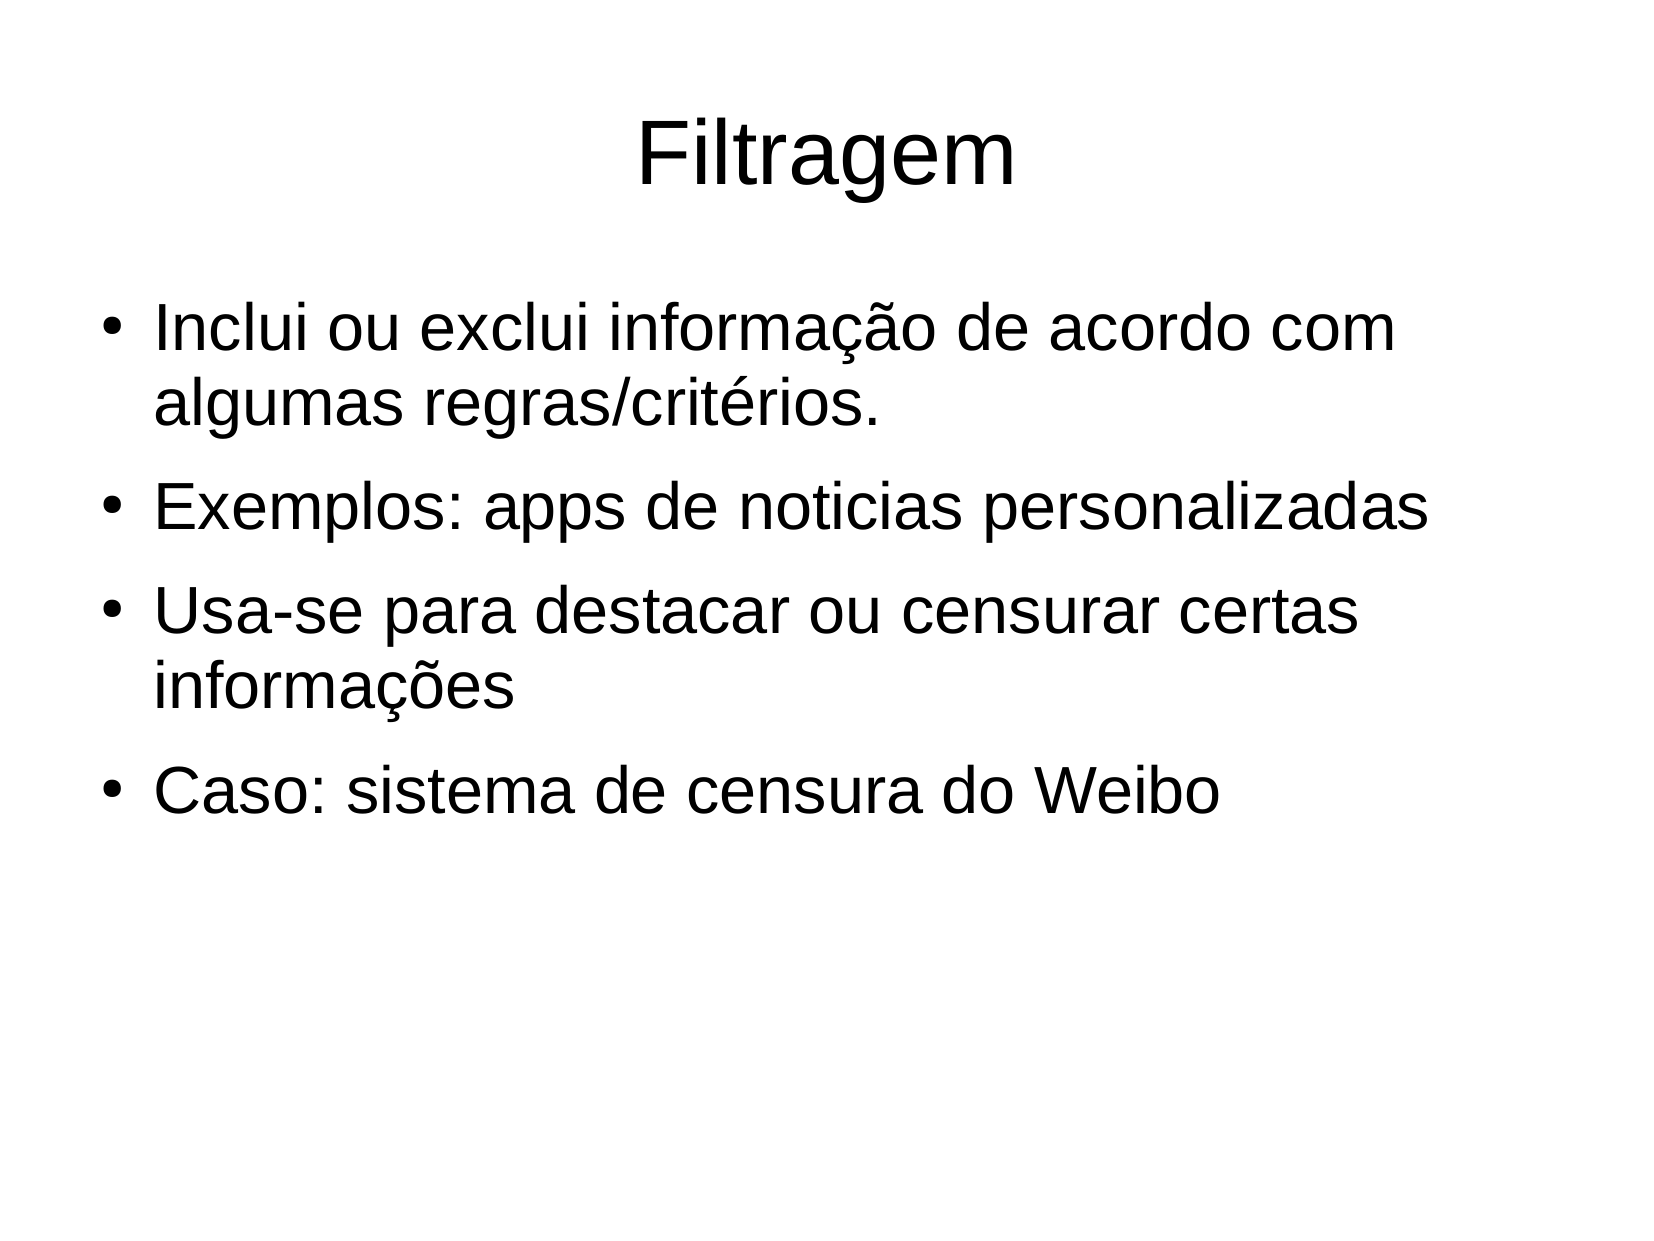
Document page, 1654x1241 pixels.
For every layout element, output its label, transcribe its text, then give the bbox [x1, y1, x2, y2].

title Filtragem [82, 49, 1571, 257]
list Inclui ou exclui informação de acordo com algumas regras/critérios. Exemplos: apps de noticias personalizadas Usa-se para destacar ou censurar certas informações Caso: sistema de censura do Weibo [82, 290, 1571, 1010]
